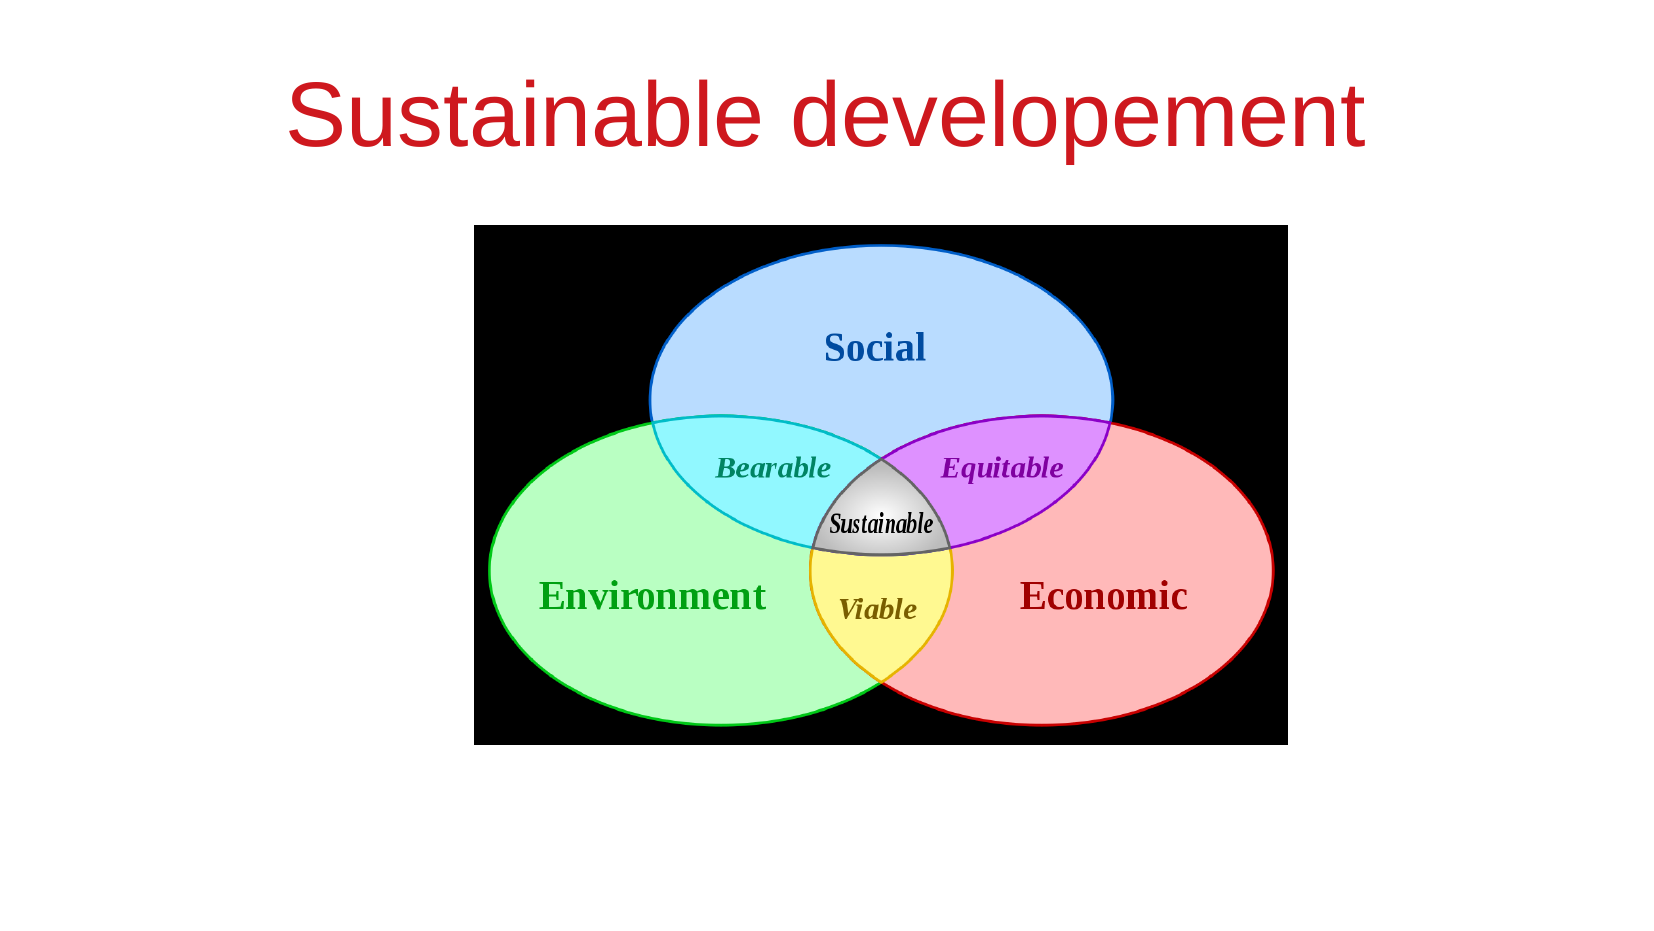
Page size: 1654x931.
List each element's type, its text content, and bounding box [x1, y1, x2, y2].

picture [474, 225, 1288, 745]
title Sustainable developement [82, 37, 1571, 193]
